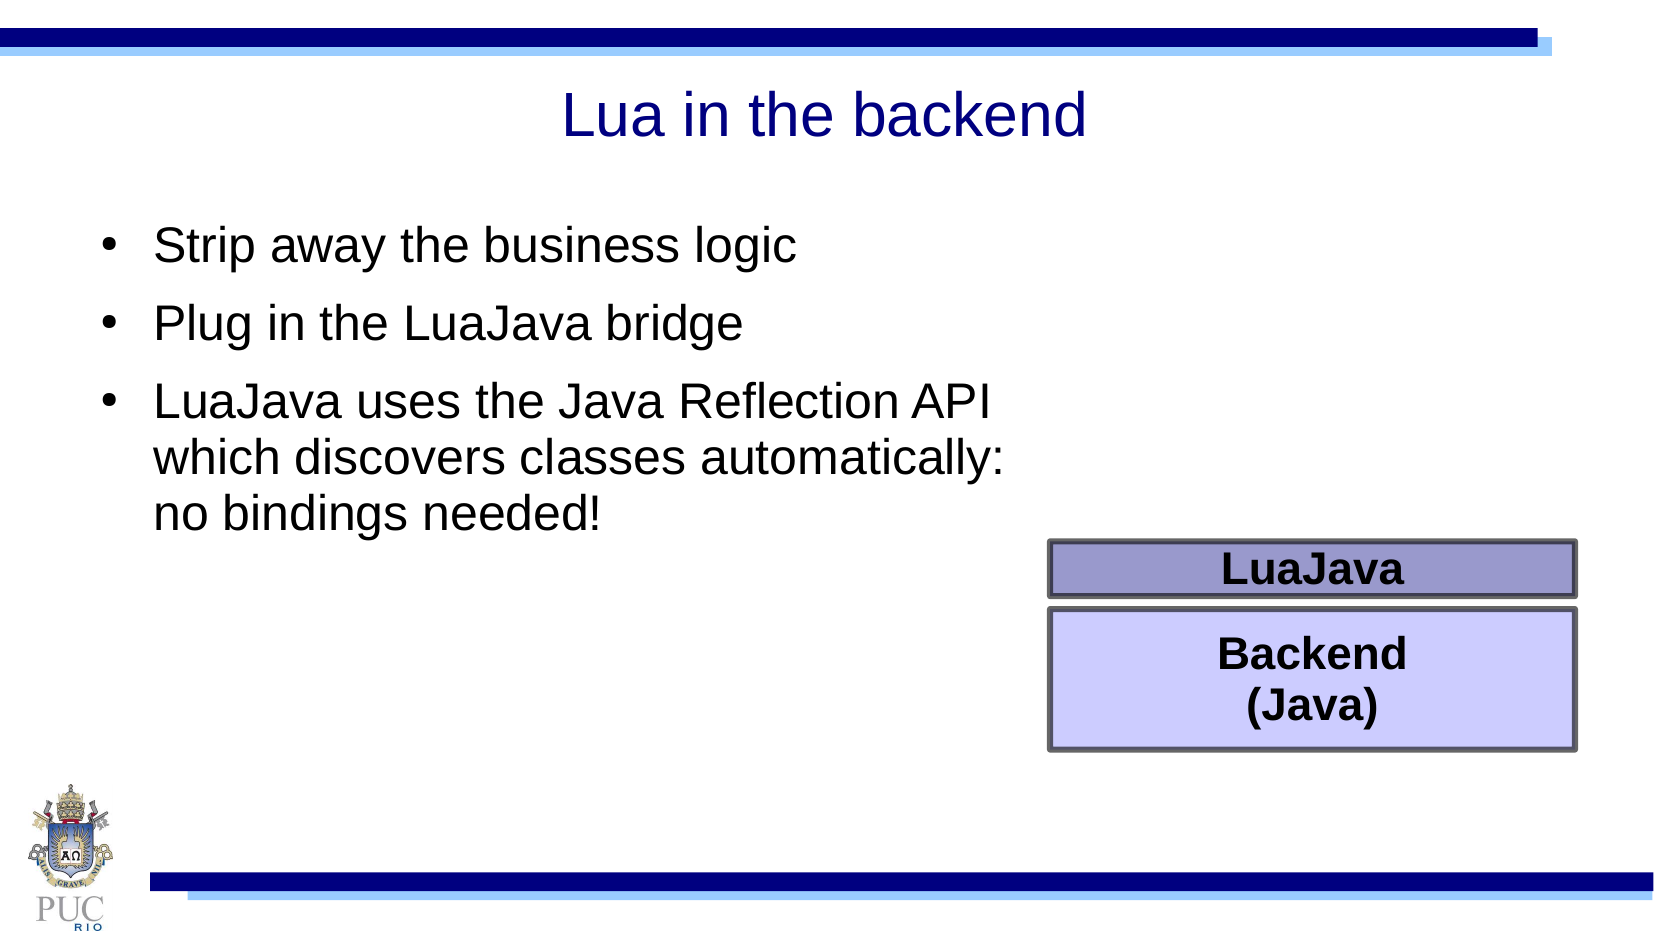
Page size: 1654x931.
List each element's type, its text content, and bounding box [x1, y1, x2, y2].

text_box Backend (Java) [1050, 609, 1576, 750]
text_box LuaJava [1050, 541, 1576, 597]
title Lua in the backend [37, 37, 1613, 193]
list Strip away the business logic Plug in the LuaJava bridge LuaJava uses the Java Reflection API which discovers classes automatically: no bindings needed! [82, 217, 1013, 751]
picture [28, 784, 113, 931]
